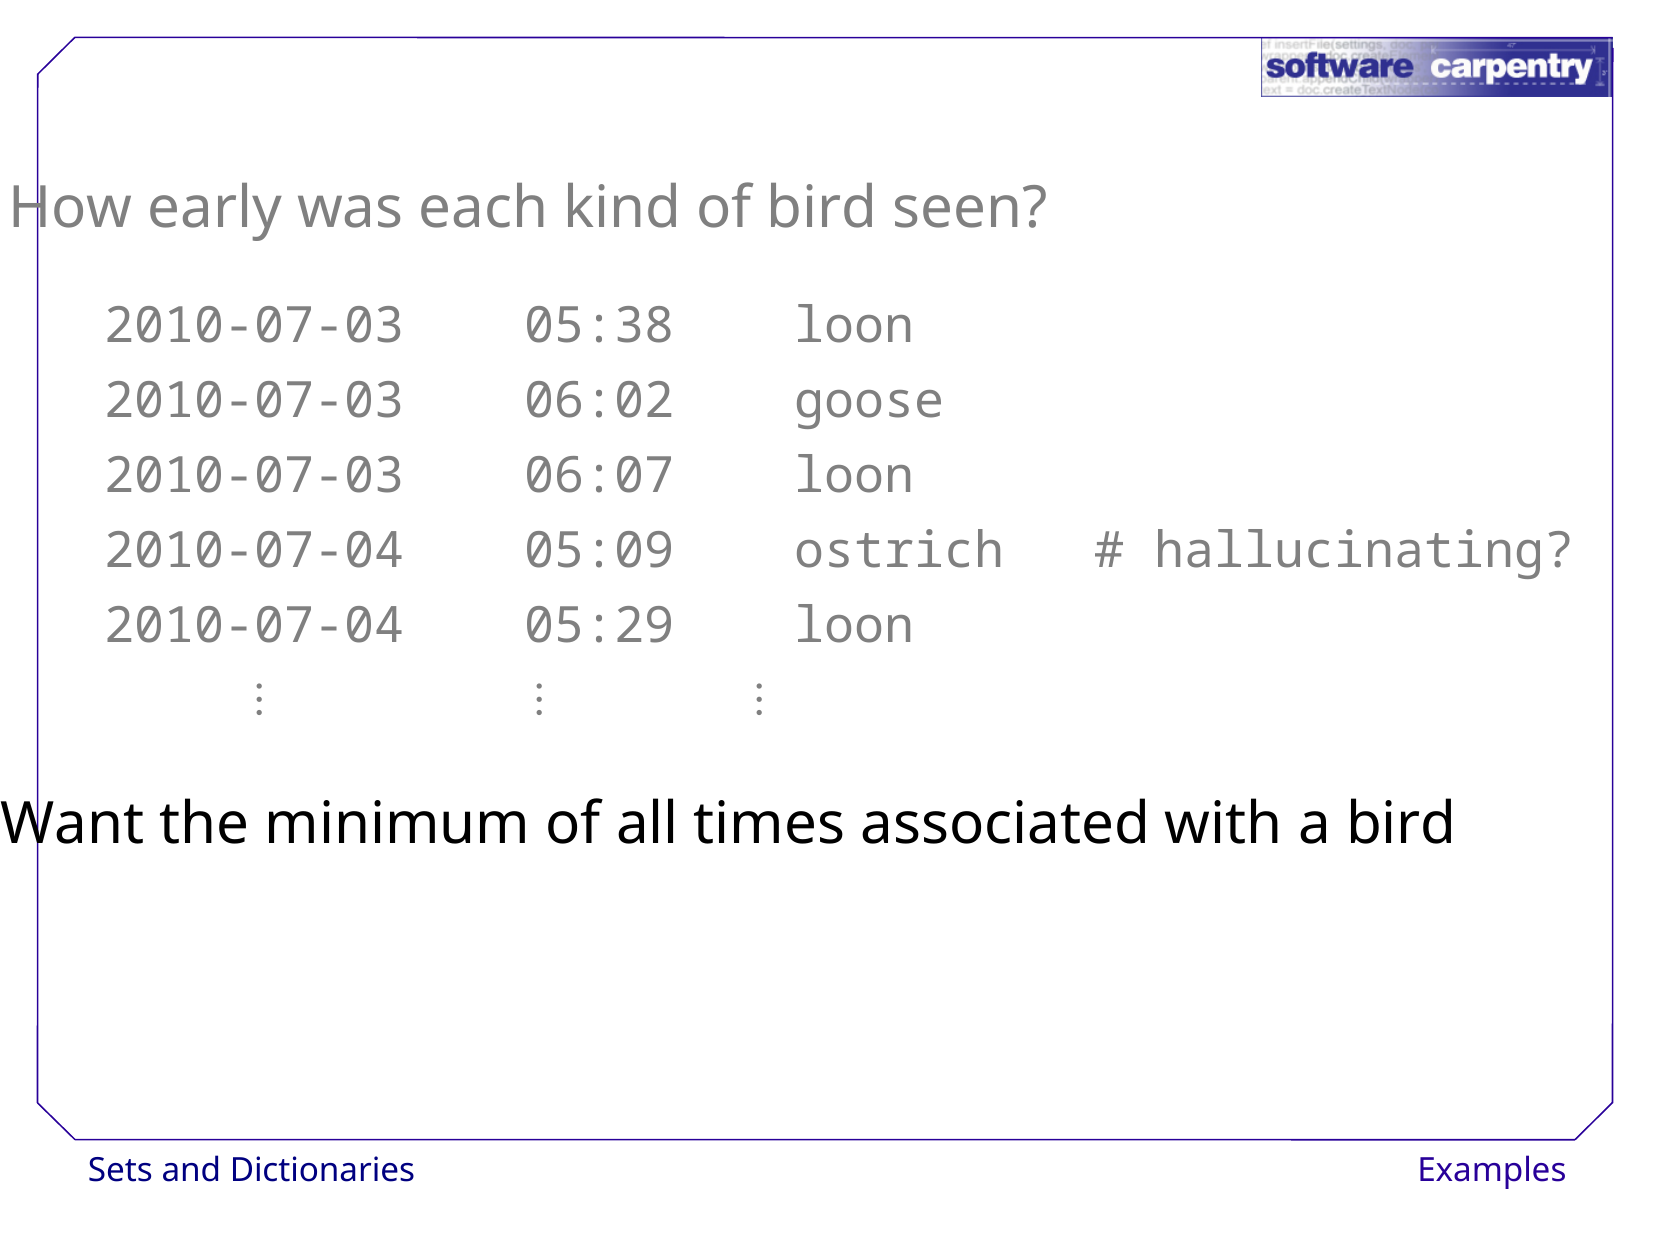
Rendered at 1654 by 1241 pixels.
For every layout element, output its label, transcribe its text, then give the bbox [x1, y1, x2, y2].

picture [1261, 39, 1613, 97]
text_box 2010-07-03 05:38 loon 2010-07-03 06:02 goose 2010-07-03 06:07 loon 2010-07-04 05:09 ostrich # hallucinating? 2010-07-04 05:29 loon ⋮ ⋮ ⋮ [89, 270, 1512, 742]
text_box Want the minimum of all times associated with a bird [0, 742, 1622, 864]
text_box How early was each kind of bird seen? [0, 126, 1213, 248]
